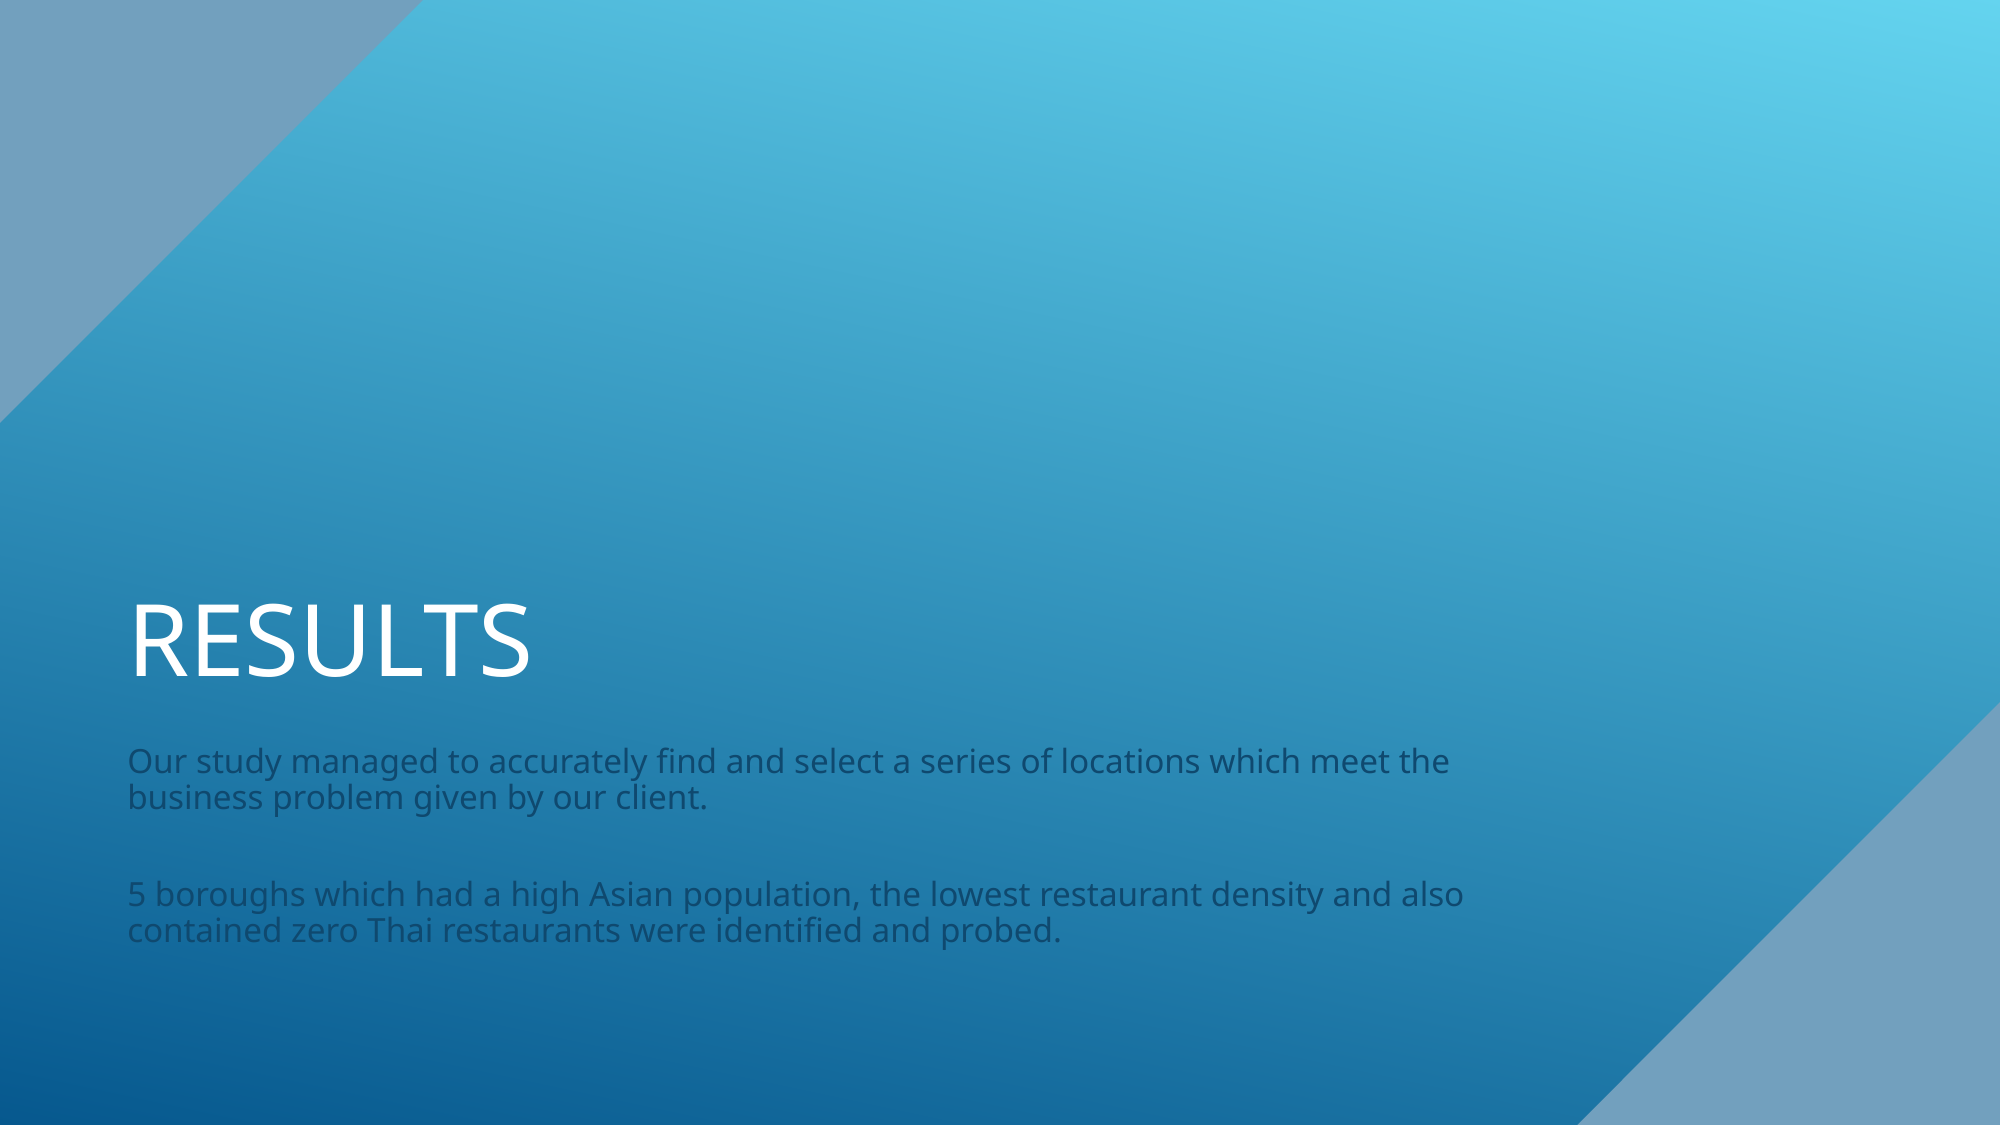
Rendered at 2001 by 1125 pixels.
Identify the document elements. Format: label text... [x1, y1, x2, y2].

text_box [0, 0, 2000, 1125]
list Our study managed to accurately find and select a series of locations which meet the business problem given by our client. 5 boroughs which had a high Asian population, the lowest restaurant density and also contained zero Thai restaurants were identified and probed. [274, 630, 1325, 950]
title Results [274, 112, 1588, 601]
